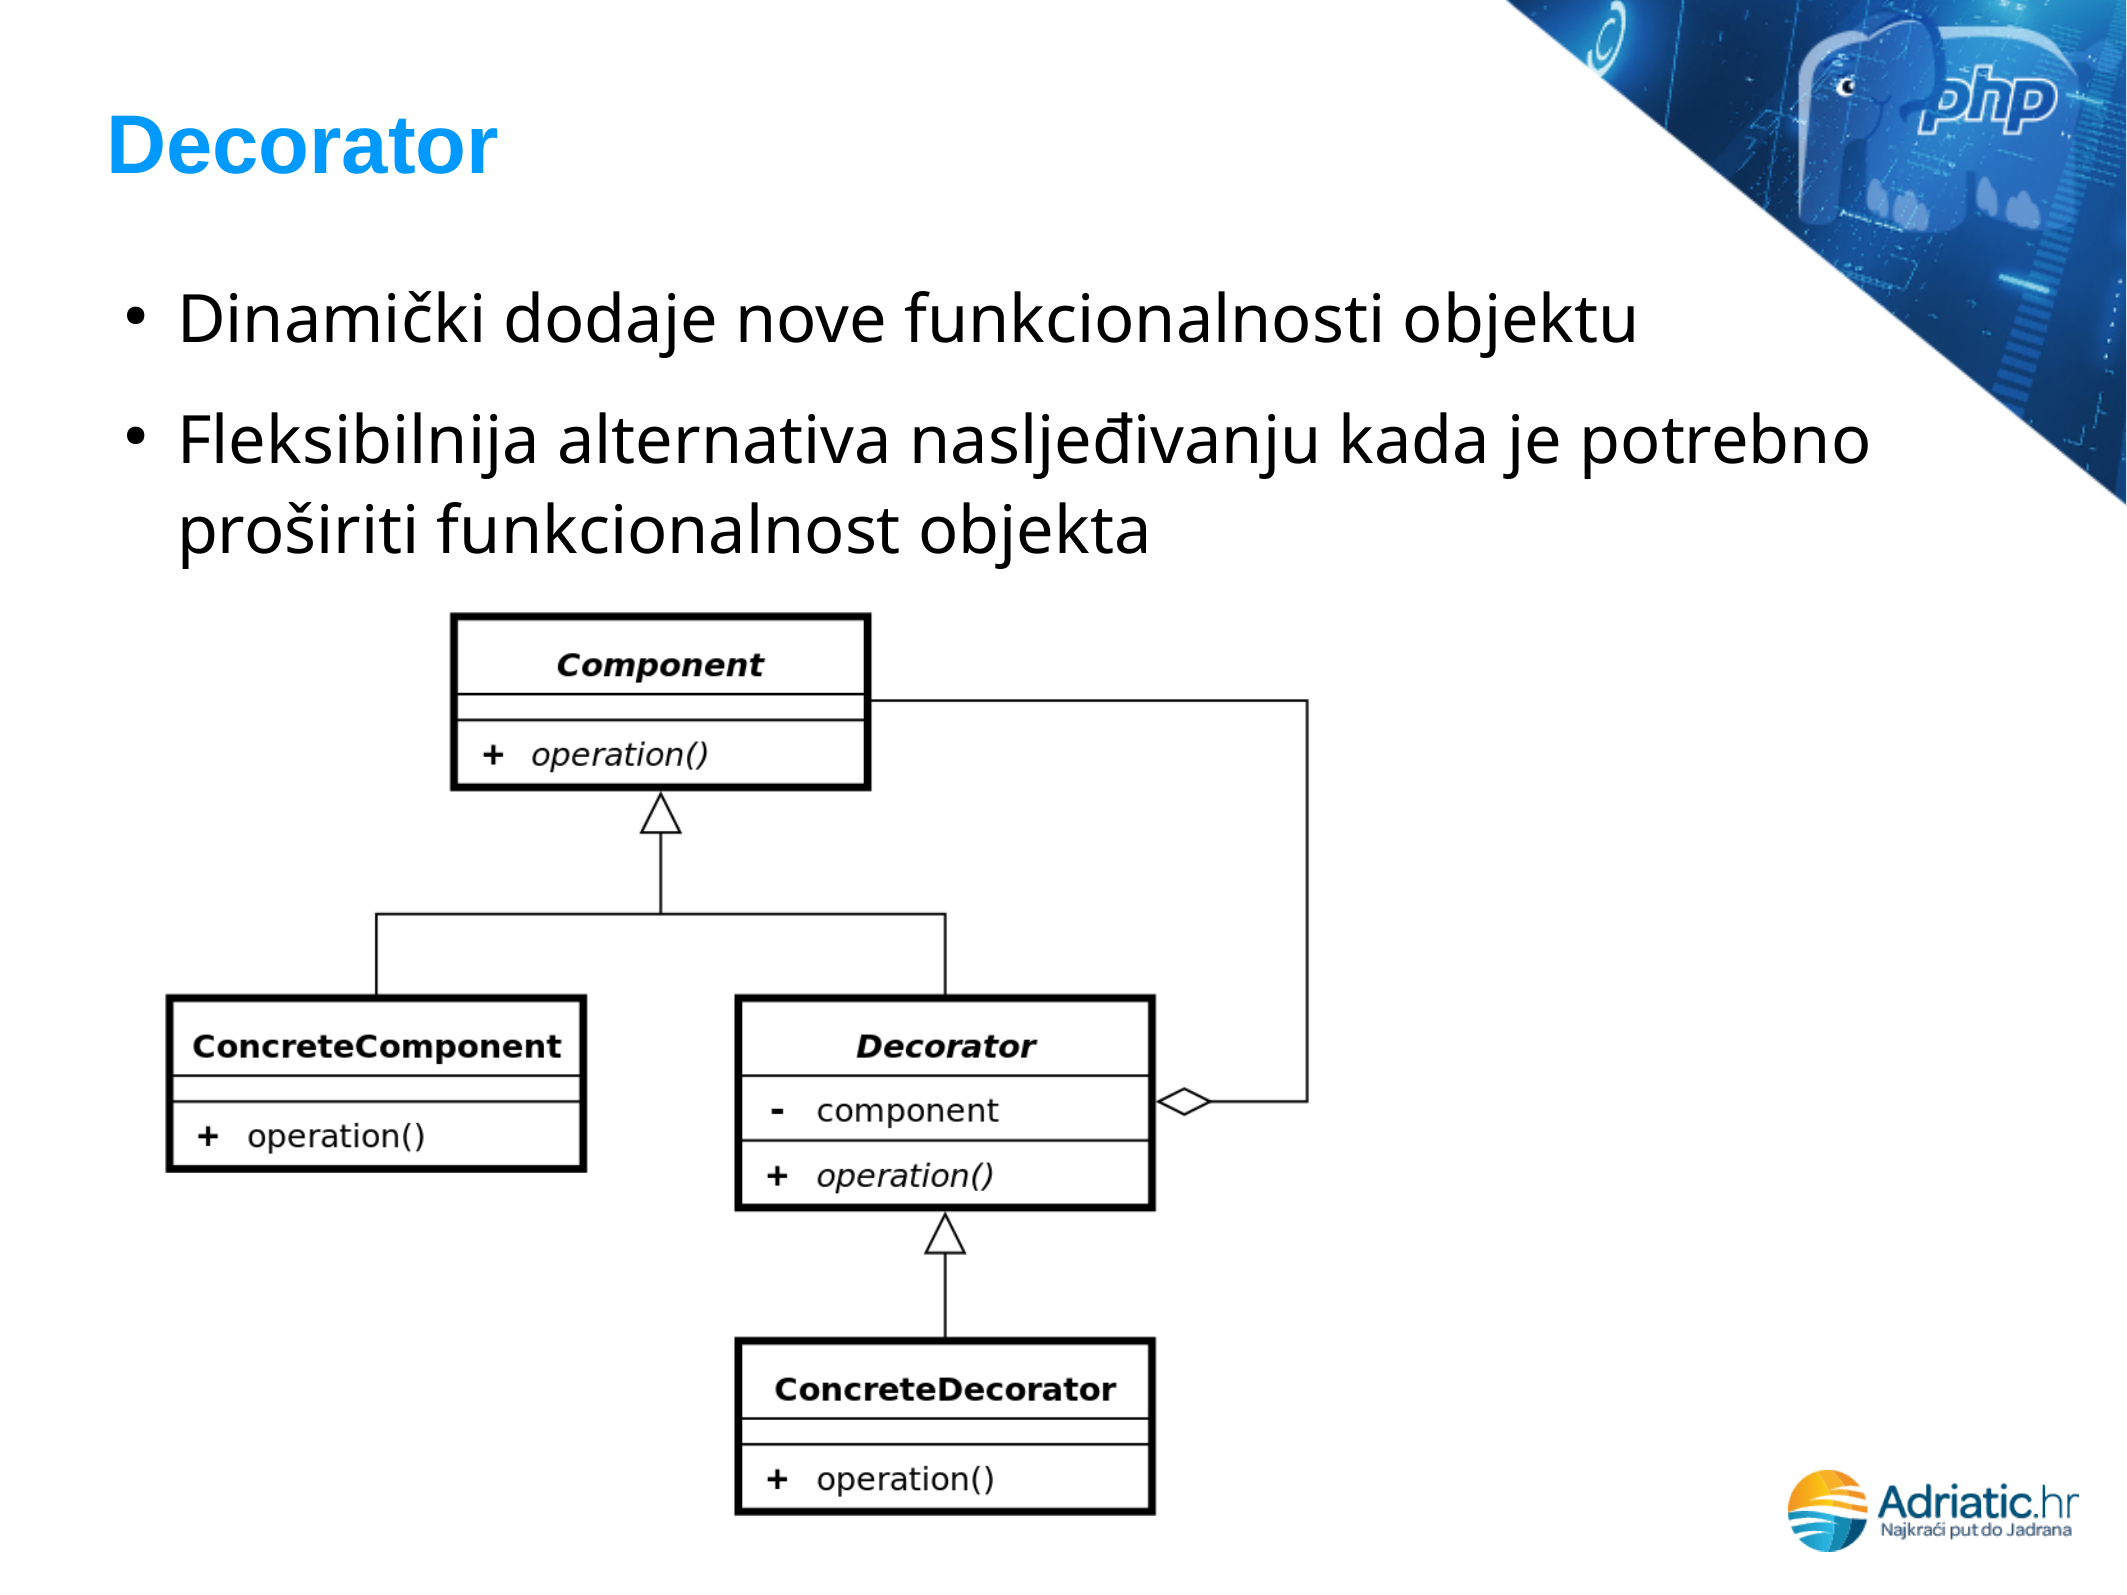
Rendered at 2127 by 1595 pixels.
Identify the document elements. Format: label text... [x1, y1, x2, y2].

list Dinamički dodaje nove funkcionalnosti objektu Fleksibilnija alternativa nasljeđivanju kada je potrebno proširiti funkcionalnost objekta [106, 271, 2020, 1453]
picture [118, 565, 1359, 1548]
picture [1505, 0, 2127, 625]
title Decorator [106, 70, 1630, 219]
picture [1788, 1470, 2079, 1552]
